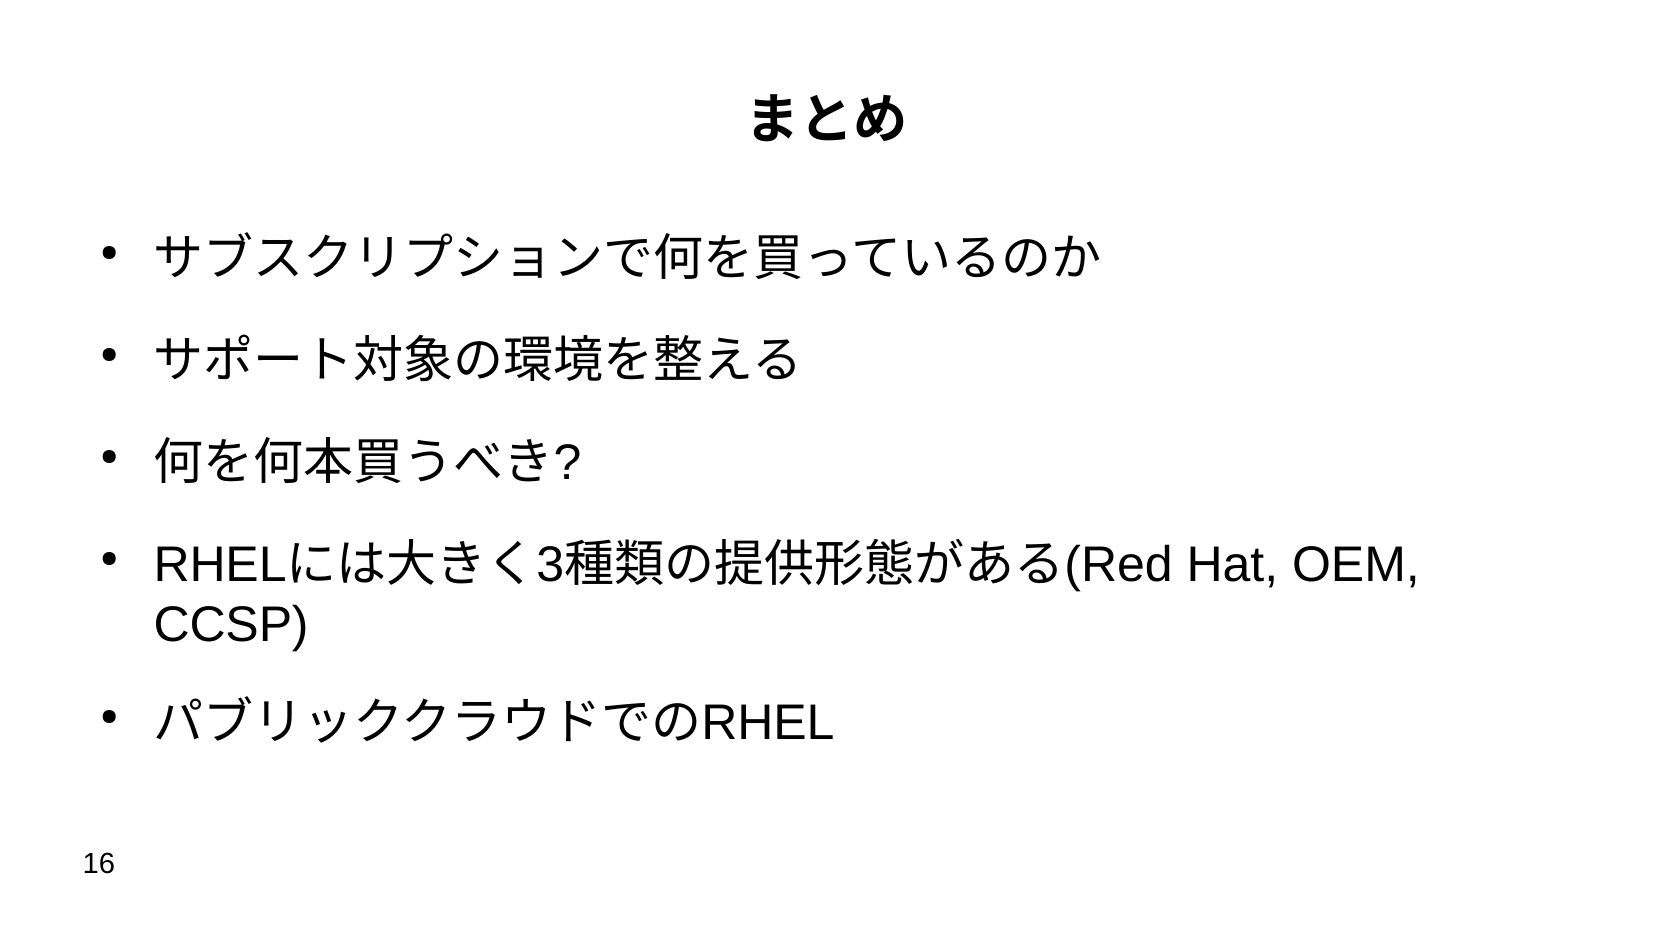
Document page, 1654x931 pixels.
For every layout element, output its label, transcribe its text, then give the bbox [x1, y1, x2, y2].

list サブスクリプションで何を買っているのか サポート対象の環境を整える 何を何本買うべき? RHELには大きく3種類の提供形態がある(Red Hat, OEM, CCSP) パブリッククラウドでのRHEL [82, 217, 1580, 827]
title まとめ [82, 37, 1571, 193]
